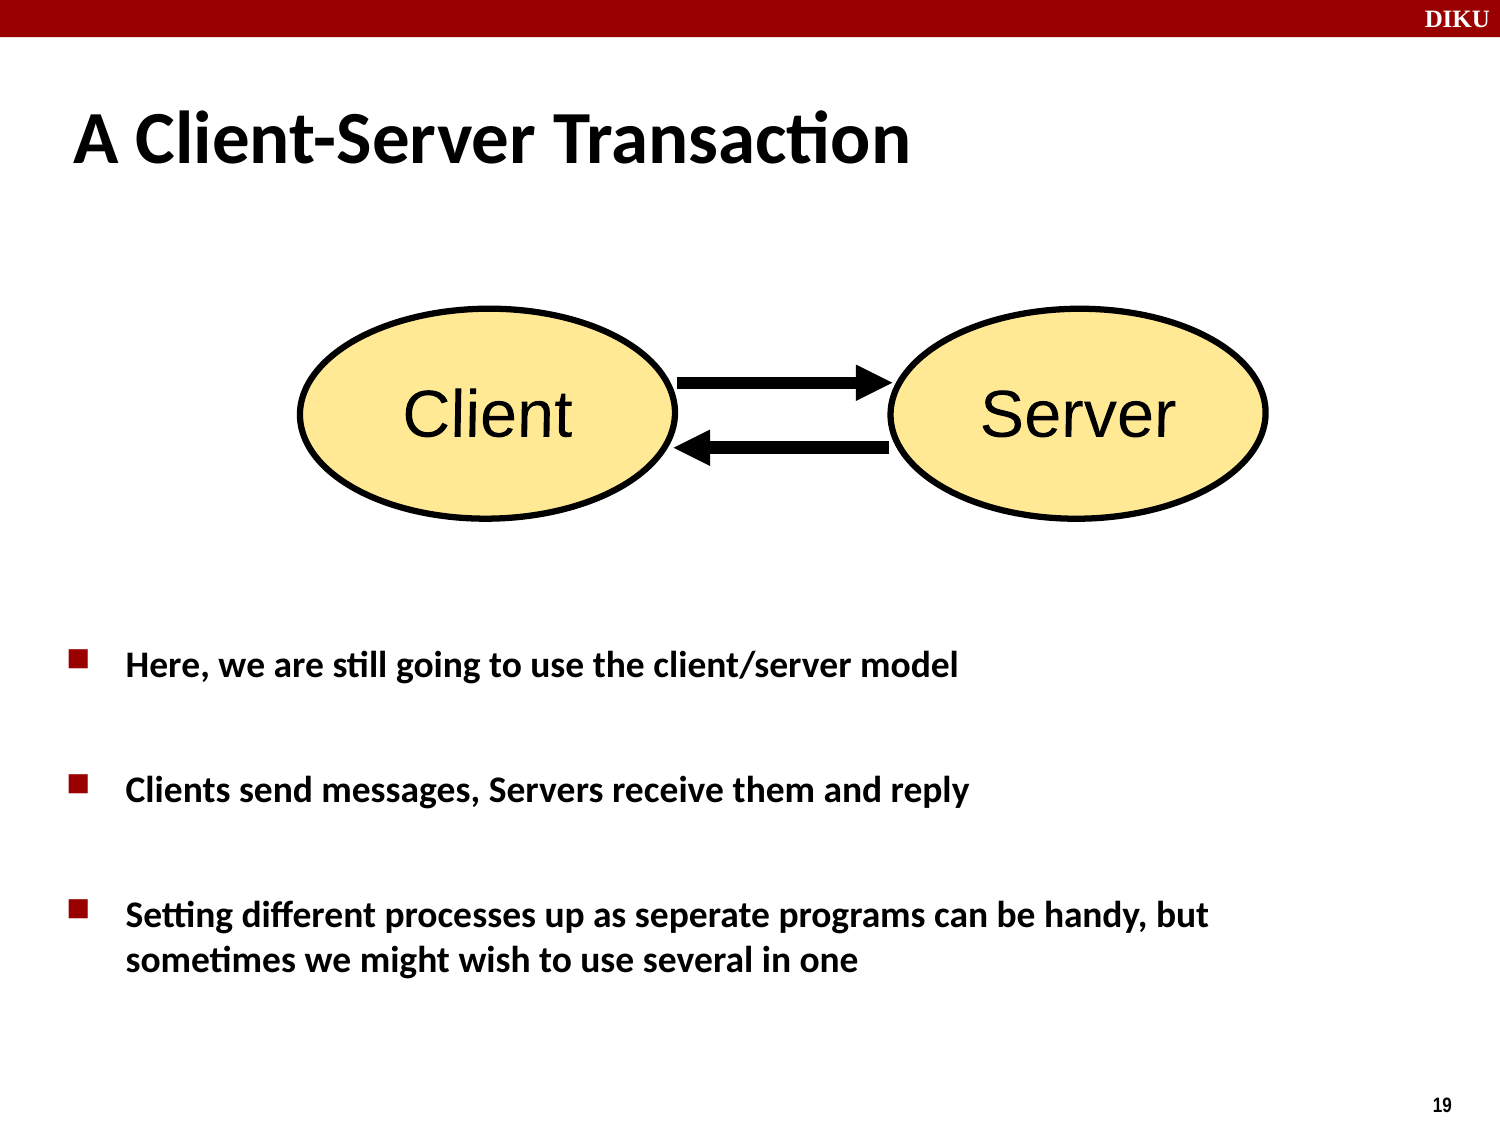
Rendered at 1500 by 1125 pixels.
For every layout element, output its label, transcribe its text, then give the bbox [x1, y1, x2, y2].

text_box Client [299, 308, 676, 519]
text_box Server [890, 308, 1266, 519]
text_box A Client-Server Transaction [58, 71, 1304, 197]
text_box Here, we are still going to use the client/server model Clients send messages, Servers receive them and reply Setting different processes up as seperate programs can be handy, but sometimes we might wish to use several in one [54, 632, 1400, 1056]
